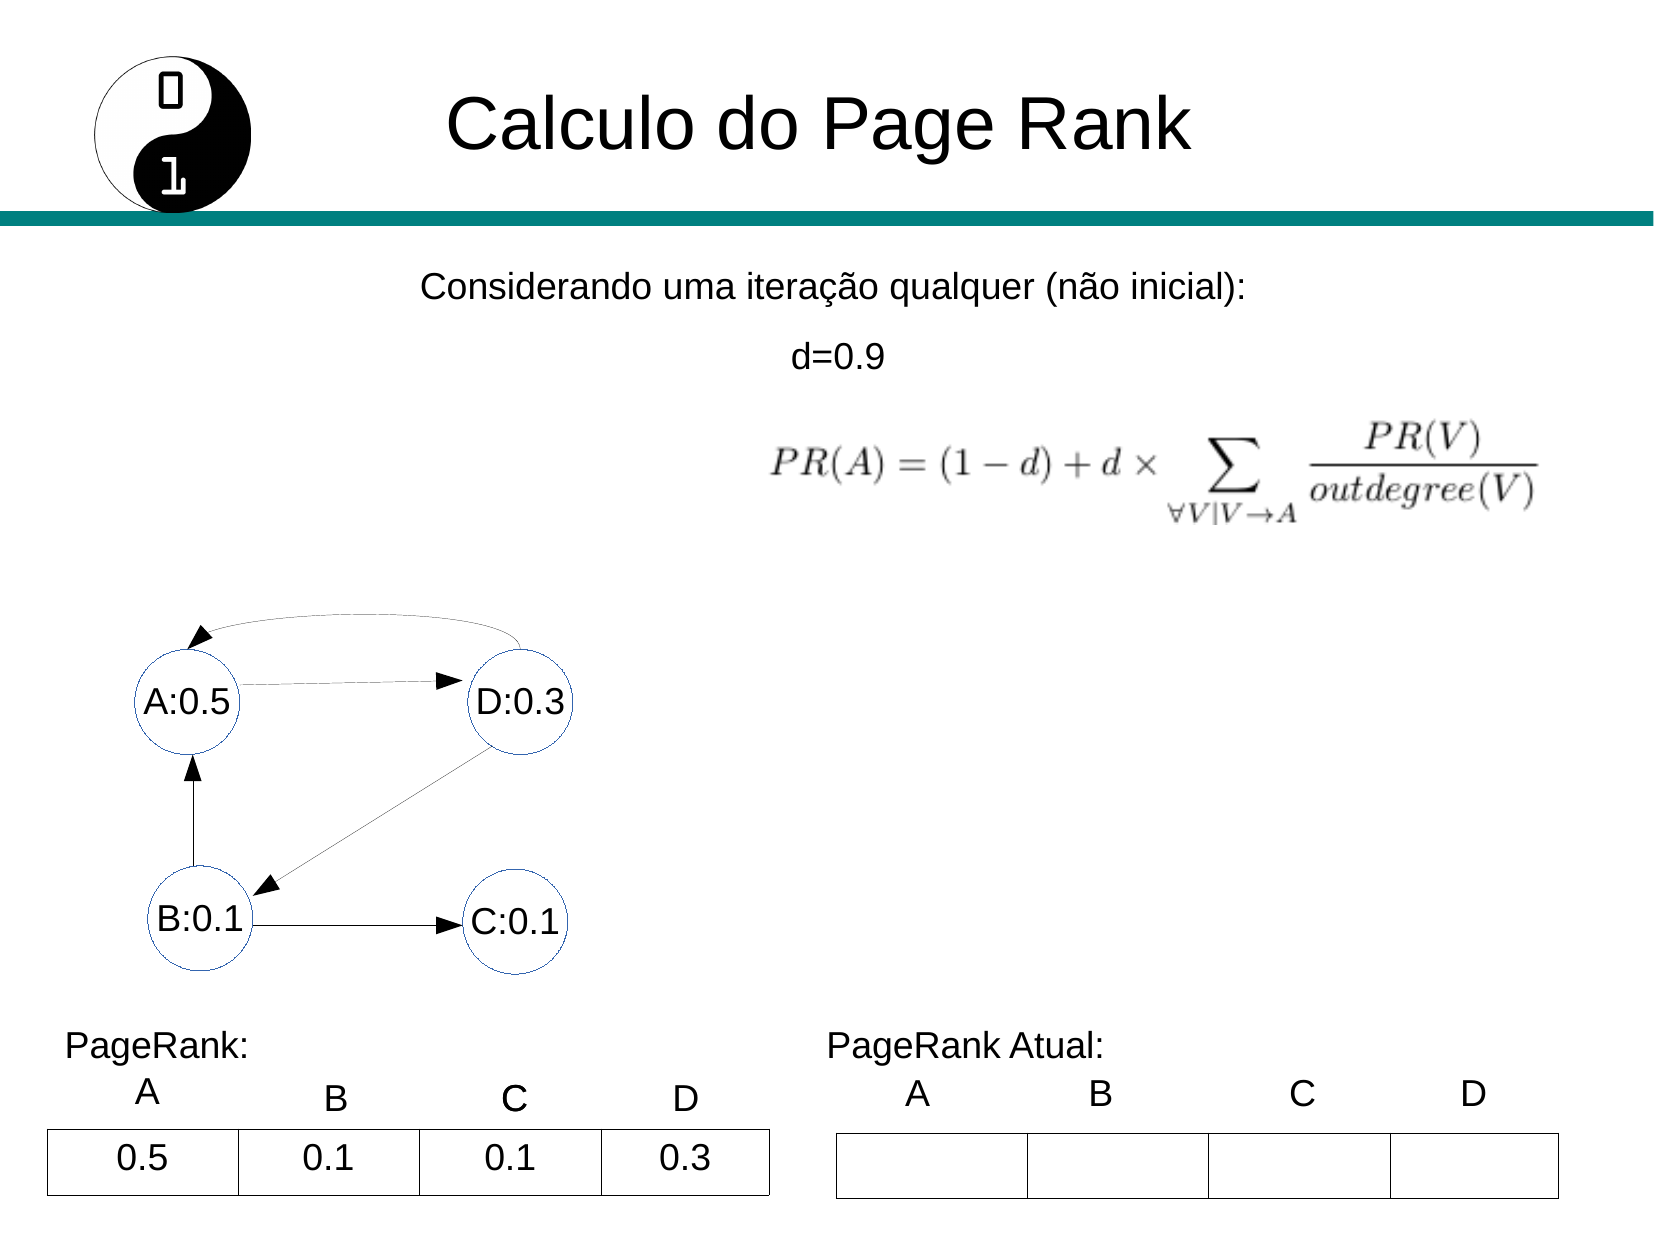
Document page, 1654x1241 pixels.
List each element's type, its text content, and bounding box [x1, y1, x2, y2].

text_box D [1445, 1065, 1501, 1122]
text_box B [309, 1069, 364, 1127]
text_box C [1274, 1065, 1329, 1122]
text_box B:0.1 [147, 865, 253, 971]
title Calculo do Page Rank [0, 19, 1654, 211]
picture [750, 404, 1582, 526]
text_box A [120, 1075, 175, 1121]
text_box B [1073, 1065, 1129, 1122]
text_box C:0.1 [462, 869, 568, 975]
text_box PageRank: [49, 1017, 265, 1075]
text_box D:0.3 [467, 649, 573, 755]
table_header [1391, 1134, 1558, 1198]
table_header 0.5 [48, 1130, 238, 1195]
table_header [1028, 1134, 1208, 1198]
table_header 0.1 [239, 1130, 419, 1195]
text_box C [486, 1069, 541, 1127]
text_box A:0.5 [134, 649, 240, 755]
table_header 0.3 [602, 1130, 769, 1195]
text_box PageRank Atual: [811, 1017, 1120, 1075]
table_header 0.1 [420, 1130, 601, 1195]
text_box d=0.9 [776, 328, 901, 386]
text_box Considerando uma iteração qualquer (não inicial): [405, 258, 1262, 316]
text_box A [890, 1075, 946, 1122]
table_header [837, 1134, 1027, 1198]
table_header [1209, 1134, 1390, 1198]
text_box D [657, 1069, 713, 1127]
picture [94, 56, 251, 213]
